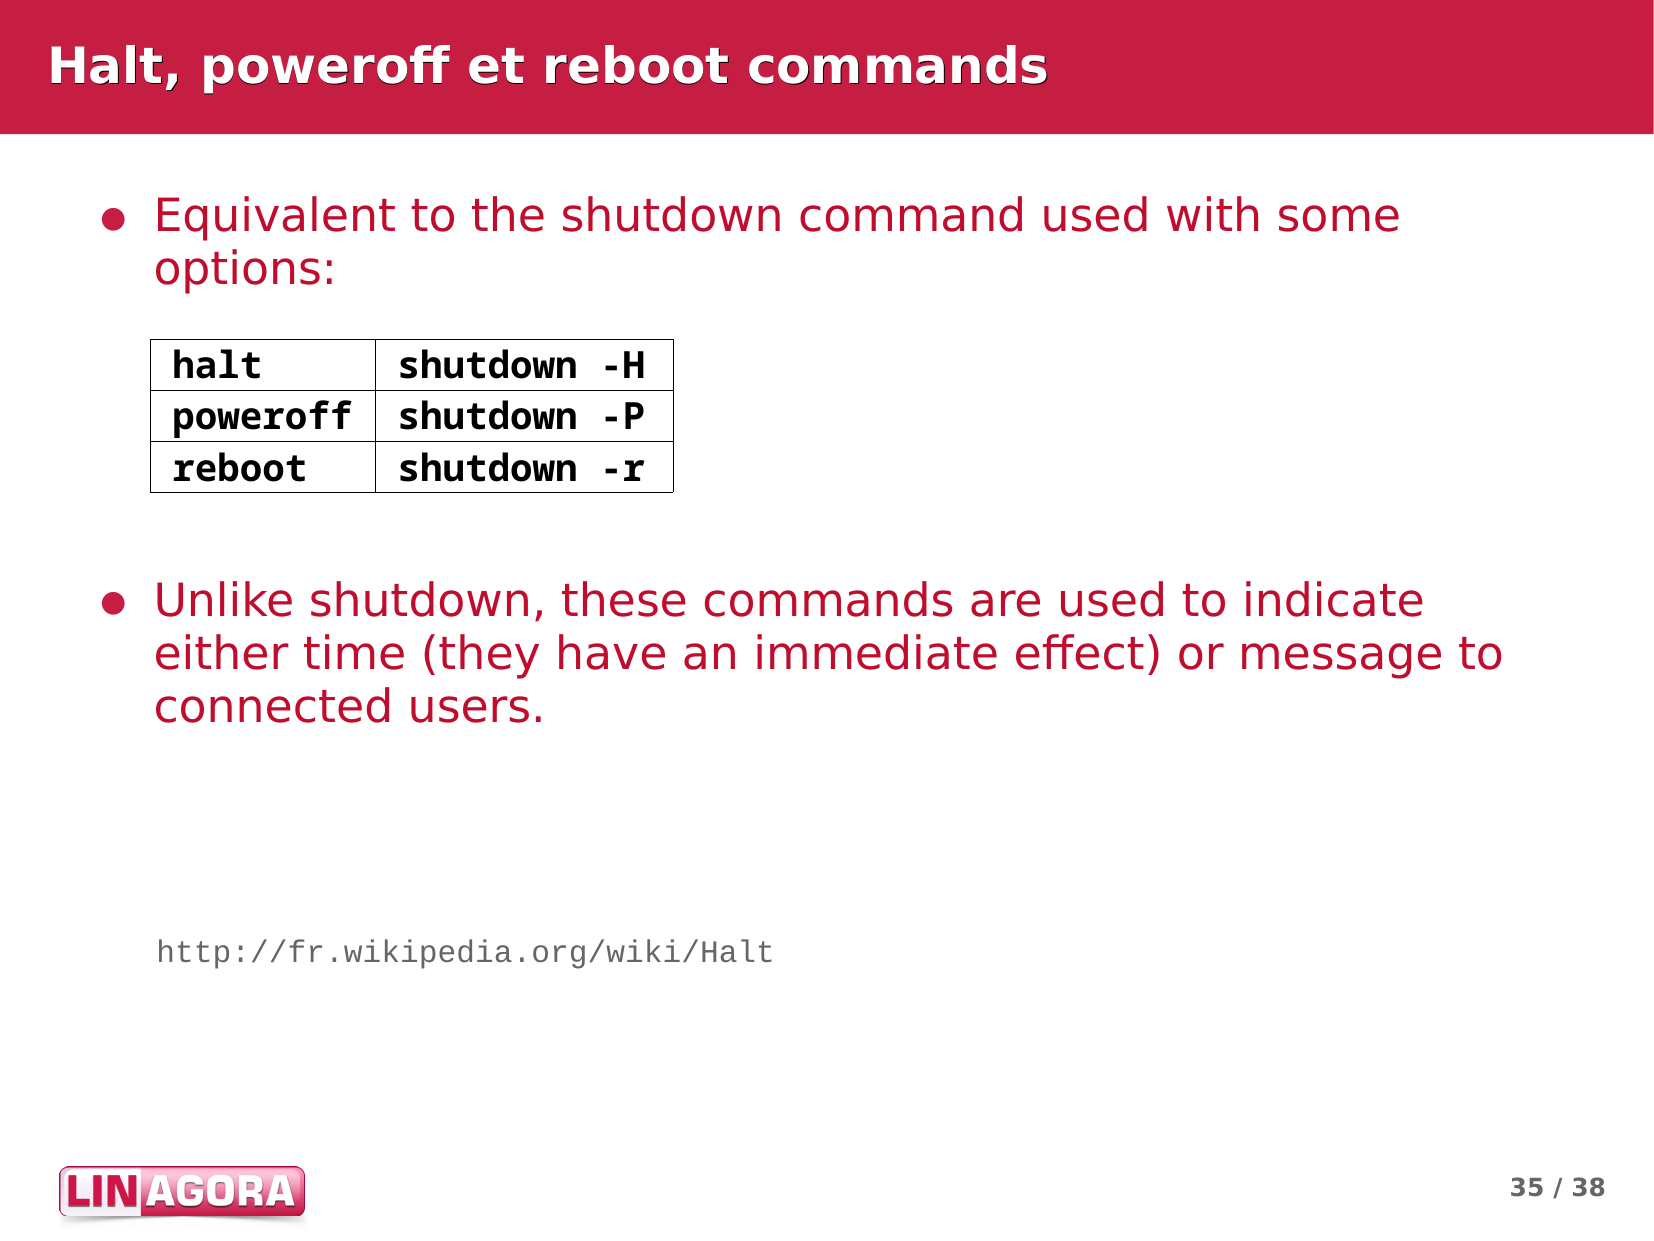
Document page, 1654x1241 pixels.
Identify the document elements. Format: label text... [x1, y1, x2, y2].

title Halt, poweroff et reboot commands [47, 7, 1624, 126]
picture [59, 1166, 308, 1229]
table_header shutdown -H [376, 340, 673, 390]
table_header halt [151, 340, 375, 390]
table_cell shutdown -r [376, 442, 673, 492]
text_box http://fr.wikipedia.org/wiki/Halt [141, 928, 1028, 981]
table_cell poweroff [151, 391, 375, 441]
table_cell reboot [151, 442, 375, 492]
list Equivalent to the shutdown command used with some options: Unlike shutdown, these commands are used to indicate either time (they have an immediate effect) or message to connected users. [82, 188, 1571, 1134]
table_cell shutdown -P [376, 391, 673, 441]
